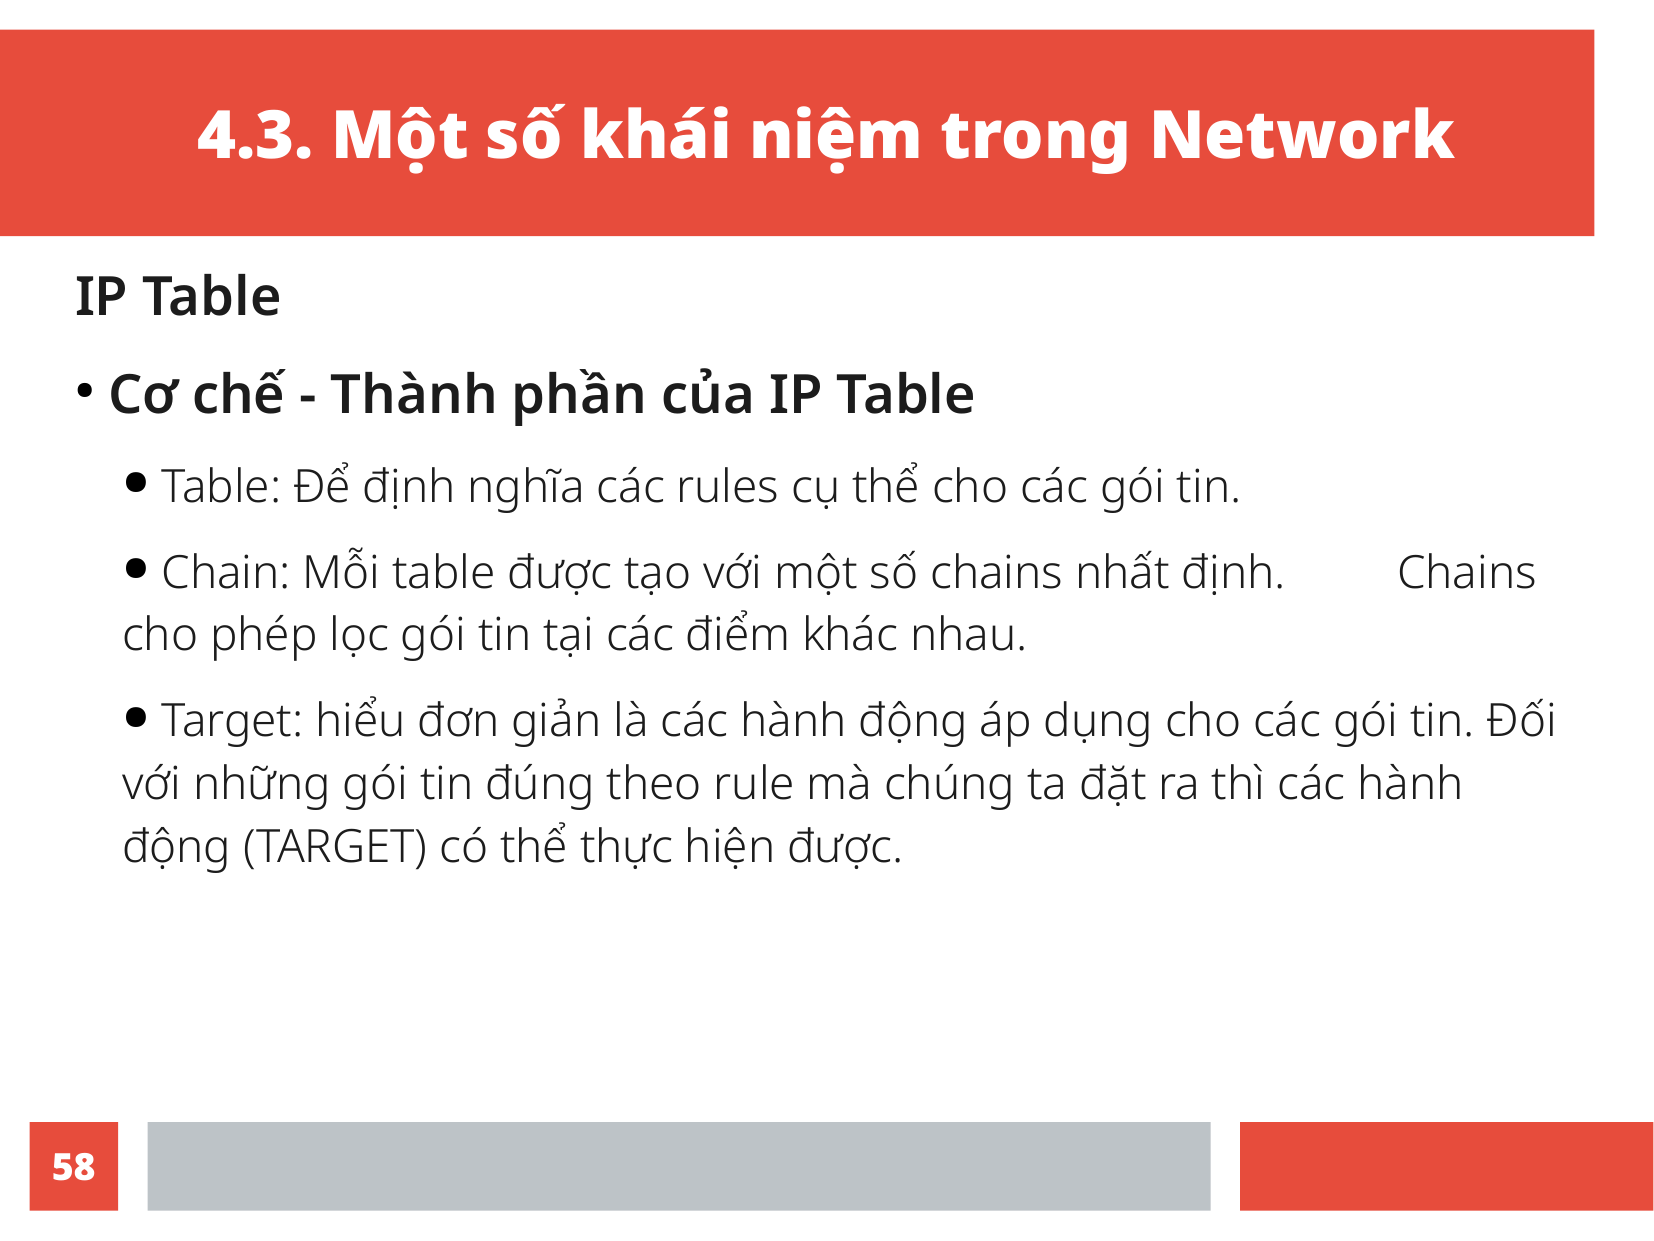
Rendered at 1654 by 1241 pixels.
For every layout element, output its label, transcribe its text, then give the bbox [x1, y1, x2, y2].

title 4.3. Một số khái niệm trong Network [59, 59, 1595, 207]
list IP Table Cơ chế - Thành phần của IP Table Table: Để định nghĩa các rules cụ thể cho các gói tin. Chain: Mỗi table được tạo với một số chains nhất định. Chains cho phép lọc gói tin tại các điểm khác nhau. Target: hiểu đơn giản là các hành động áp dụng cho các gói tin. Đối với những gói tin đúng theo rule mà chúng ta đặt ra thì các hành động (TARGET) có thể thực hiện được. [75, 257, 1581, 1096]
